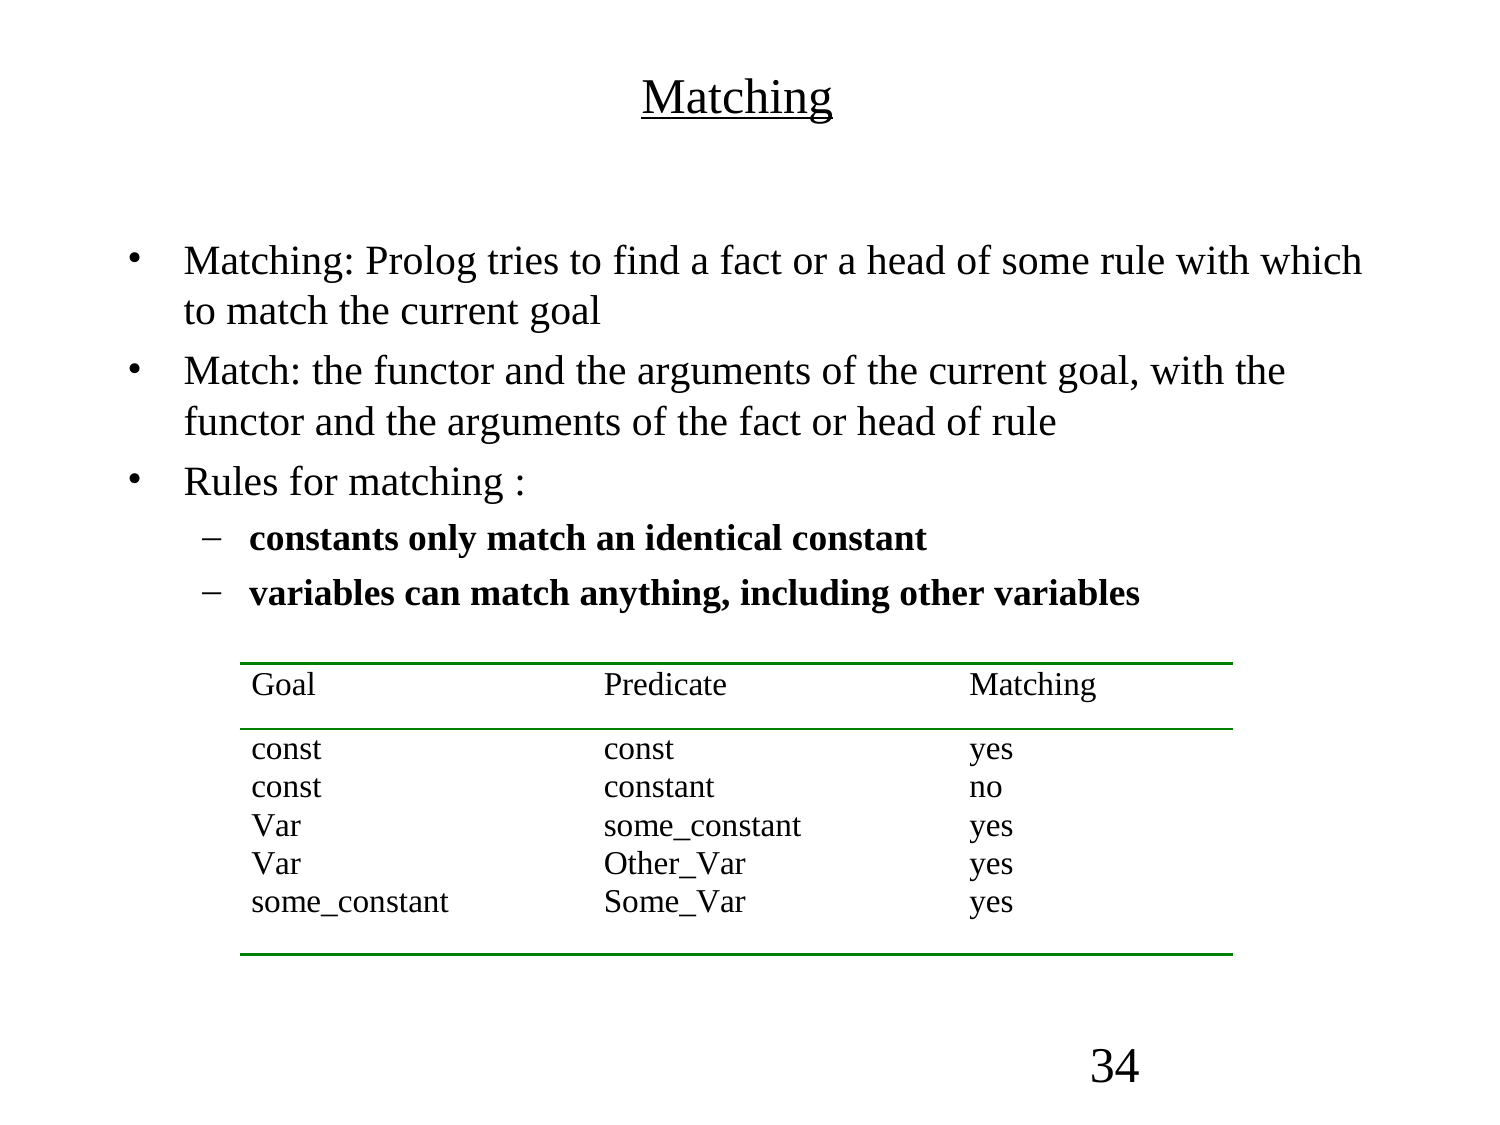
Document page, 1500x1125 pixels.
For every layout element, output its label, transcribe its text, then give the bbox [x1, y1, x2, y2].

chart [225, 662, 1233, 1005]
list Matching: Prolog tries to find a fact or a head of some rule with which to match the current goal Match: the functor and the arguments of the current goal, with the functor and the arguments of the fact or head of rule Rules for matching : constants only match an identical constant variables can match anything, including other variables [112, 224, 1388, 901]
title Matching [99, 0, 1375, 188]
